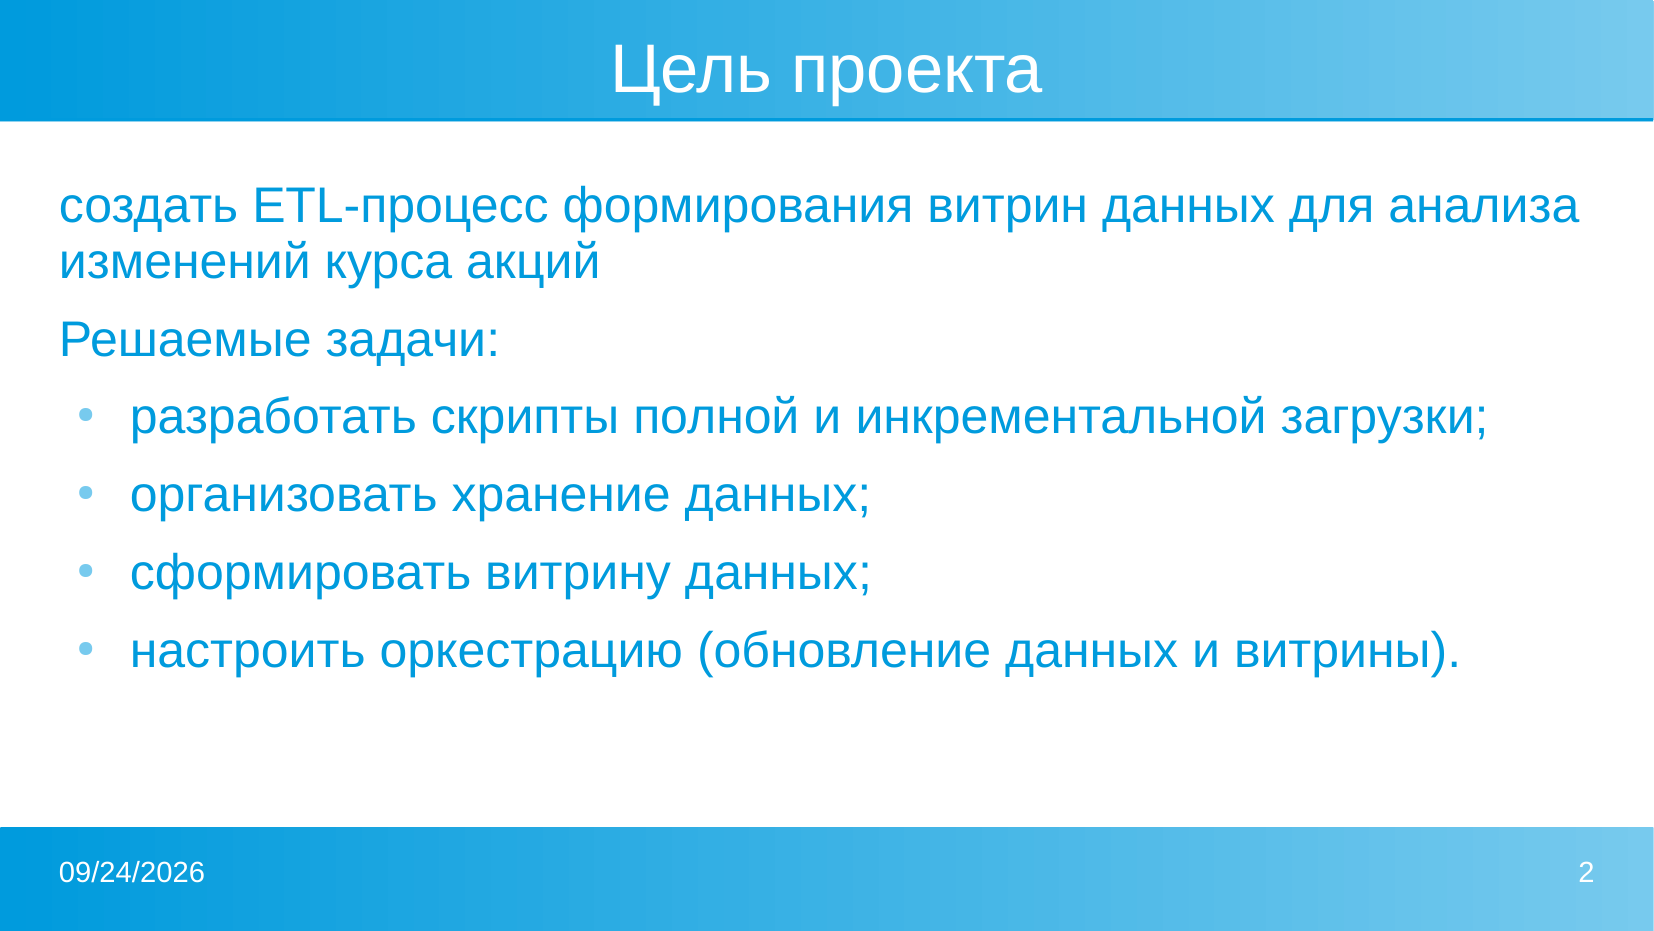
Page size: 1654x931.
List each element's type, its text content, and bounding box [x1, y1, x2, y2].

list создать ETL-процесс формирования витрин данных для анализа изменений курса акций Решаемые задачи: разработать скрипты полной и инкрементальной загрузки; организовать хранение данных; сформировать витрину данных; настроить оркестрацию (обновление данных и витрины). [59, 177, 1595, 768]
title Цель проекта [59, 29, 1595, 108]
